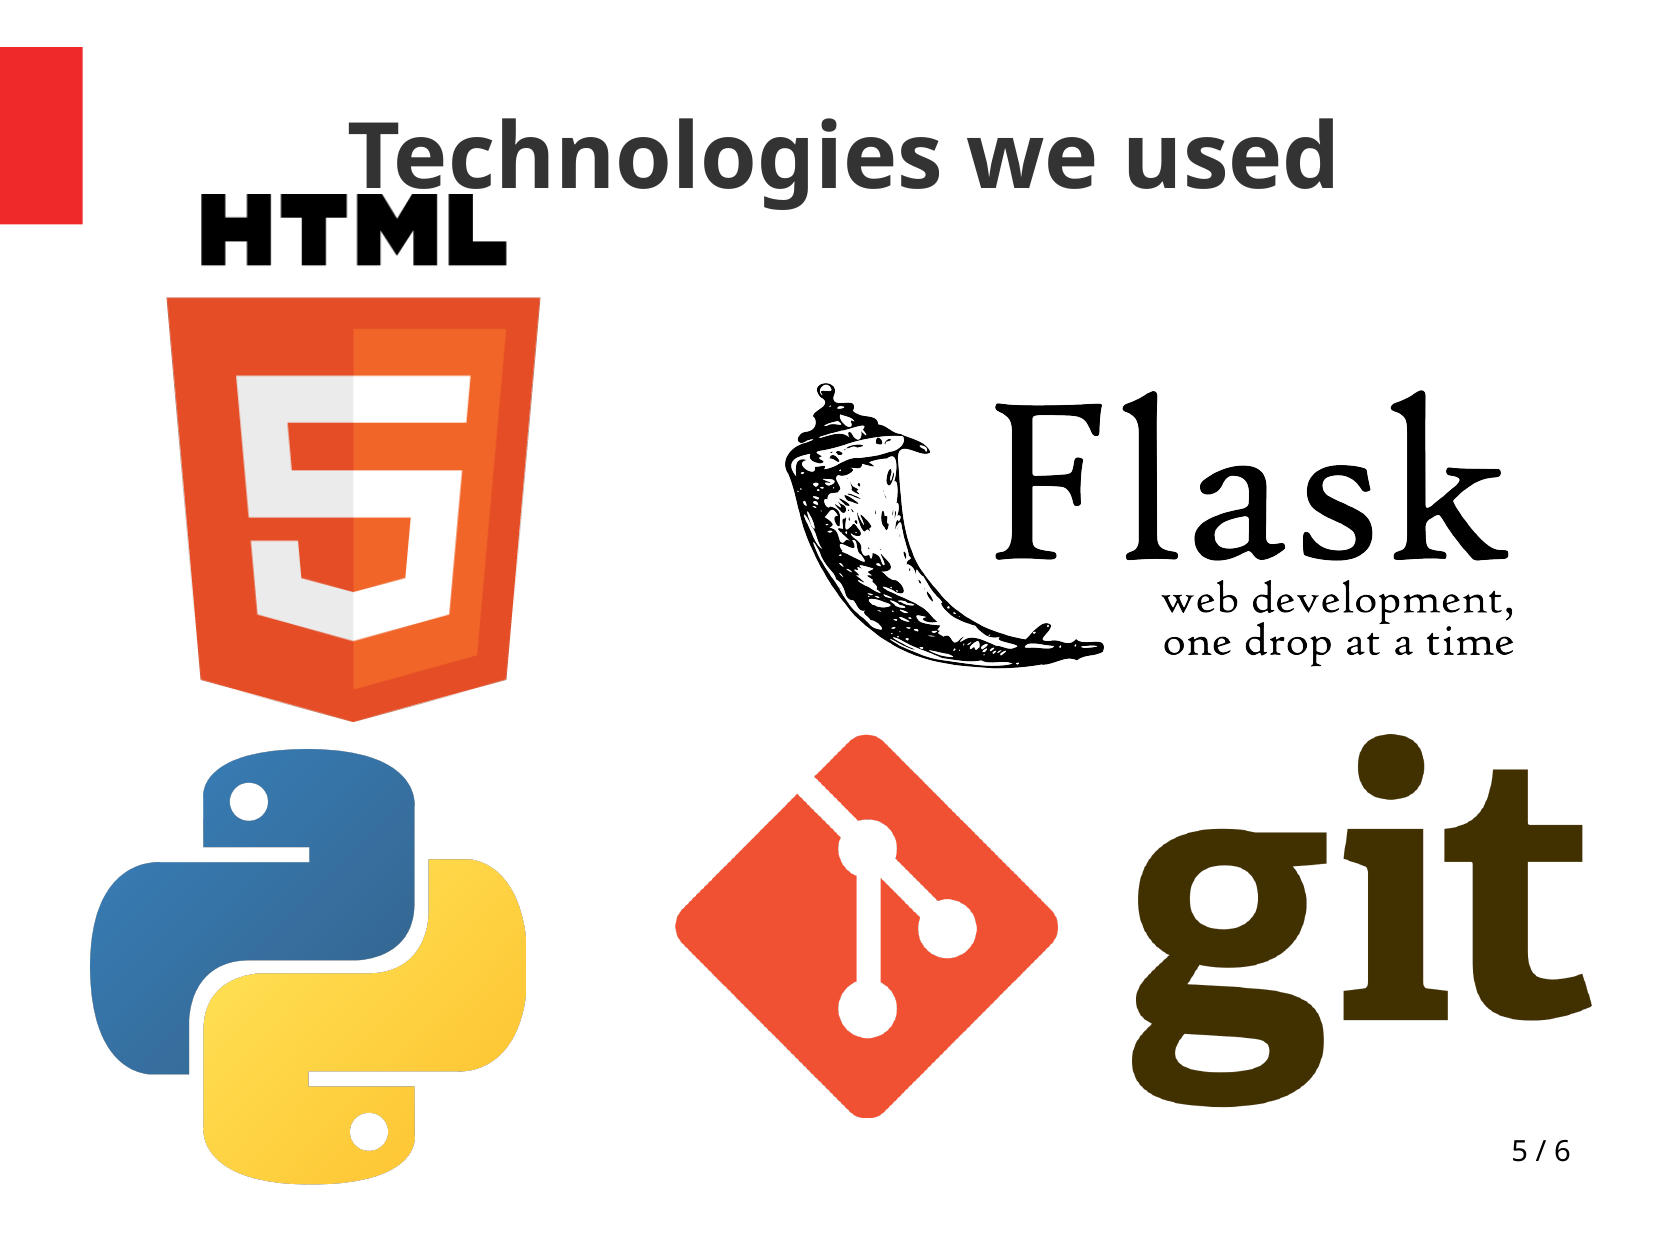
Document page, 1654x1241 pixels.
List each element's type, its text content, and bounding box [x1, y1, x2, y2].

picture [90, 749, 526, 1186]
title Technologies we used [118, 49, 1571, 257]
picture [90, 194, 617, 722]
picture [675, 734, 1592, 1118]
picture [765, 374, 1532, 675]
